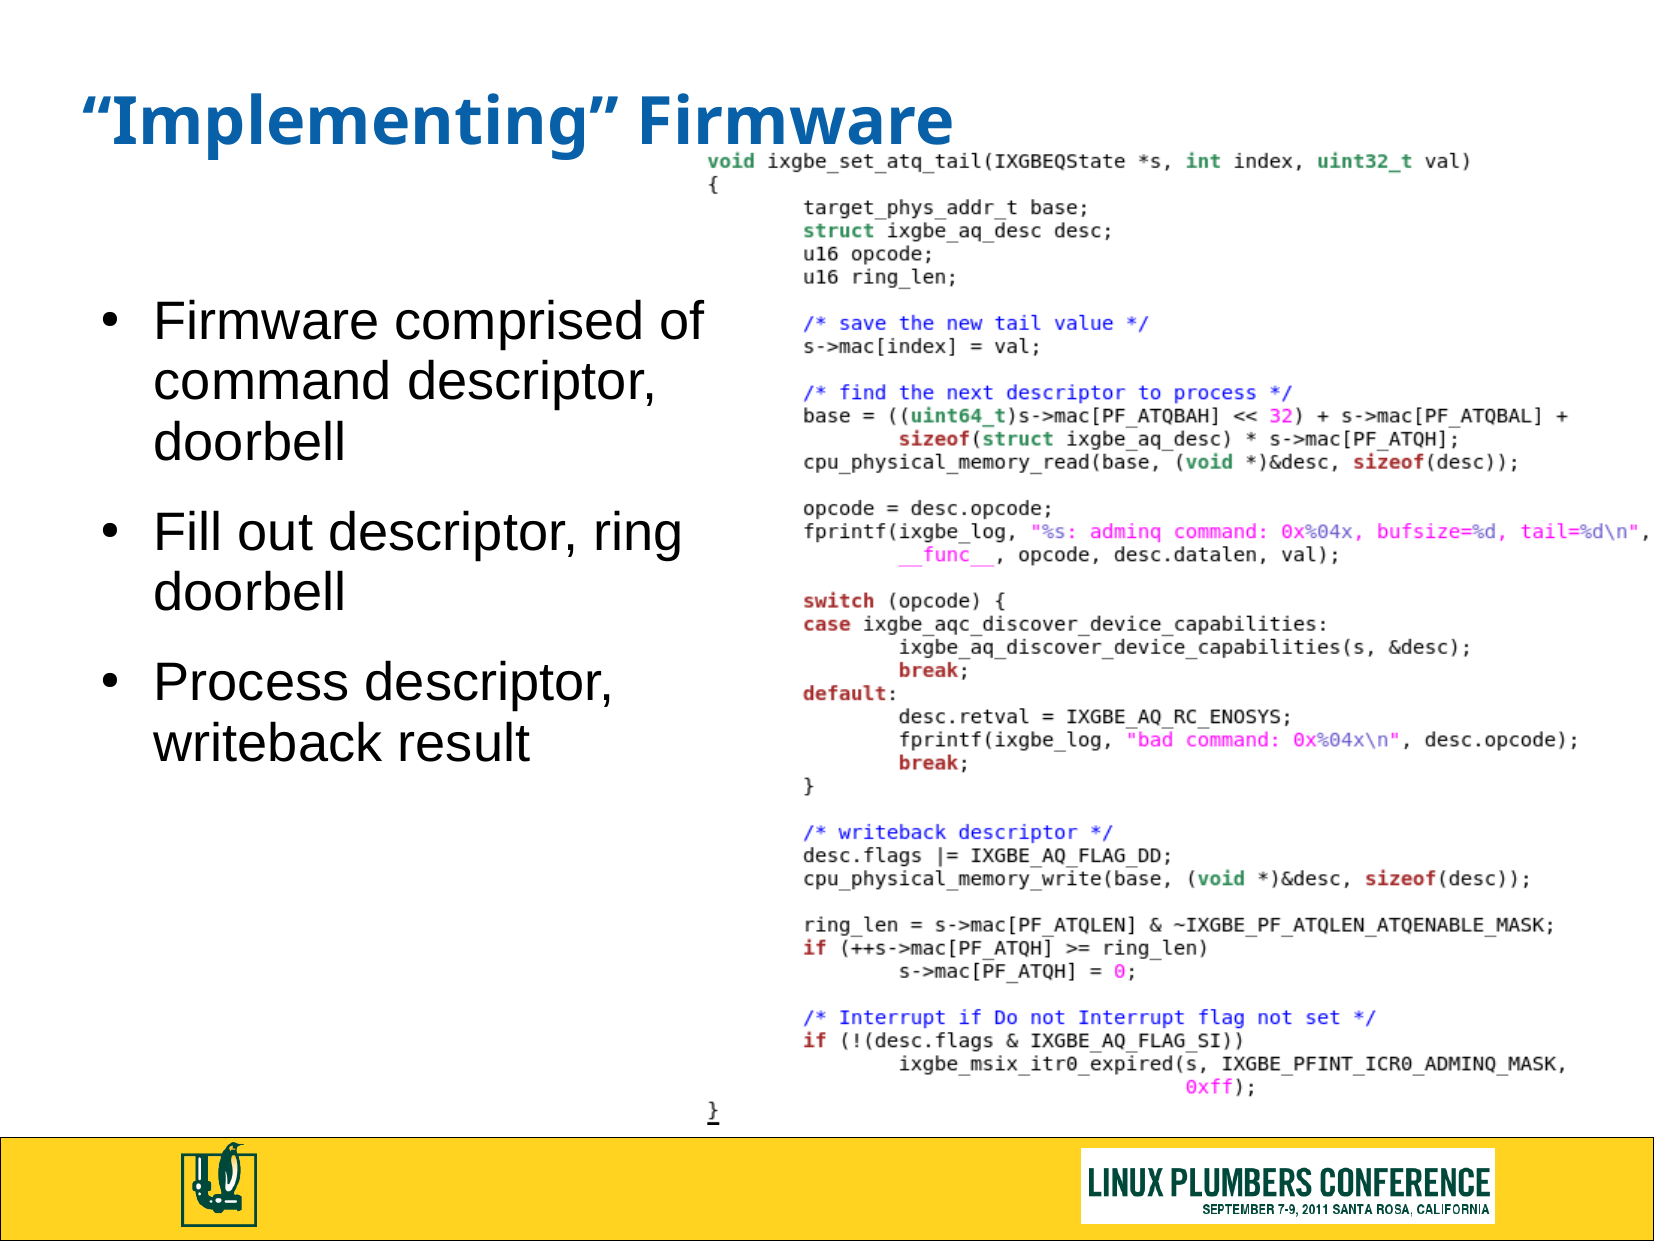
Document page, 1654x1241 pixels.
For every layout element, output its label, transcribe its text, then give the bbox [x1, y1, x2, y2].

picture [1081, 1148, 1495, 1224]
title “Implementing” Firmware [82, 49, 1571, 188]
picture [706, 149, 1652, 1126]
picture [181, 1142, 257, 1227]
list Firmware comprised of command descriptor, doorbell Fill out descriptor, ring doorbell Process descriptor, writeback result [82, 290, 706, 1109]
